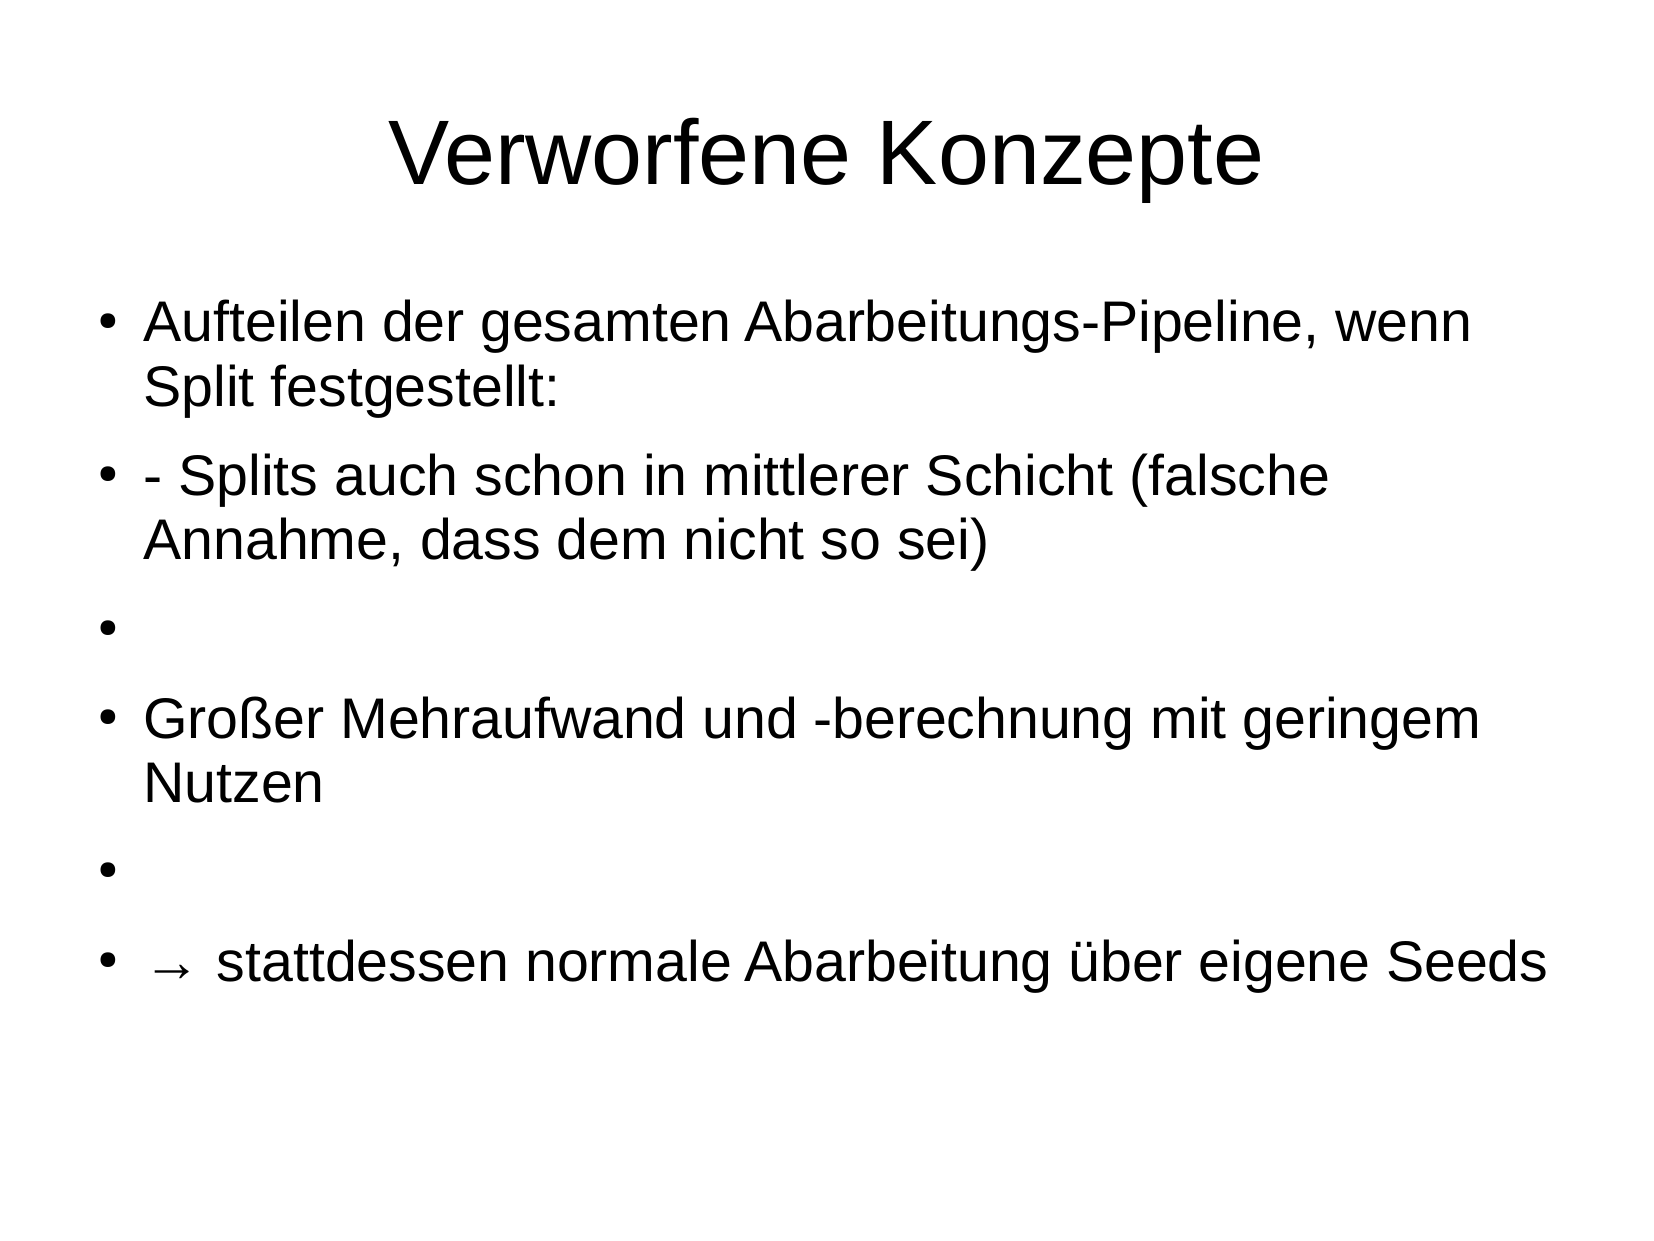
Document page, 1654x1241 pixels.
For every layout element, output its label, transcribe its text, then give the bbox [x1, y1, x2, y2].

list Aufteilen der gesamten Abarbeitungs-Pipeline, wenn Split festgestellt: - Splits auch schon in mittlerer Schicht (falsche Annahme, dass dem nicht so sei) Großer Mehraufwand und -berechnung mit geringem Nutzen → stattdessen normale Abarbeitung über eigene Seeds [82, 290, 1571, 1010]
title Verworfene Konzepte [82, 49, 1571, 257]
